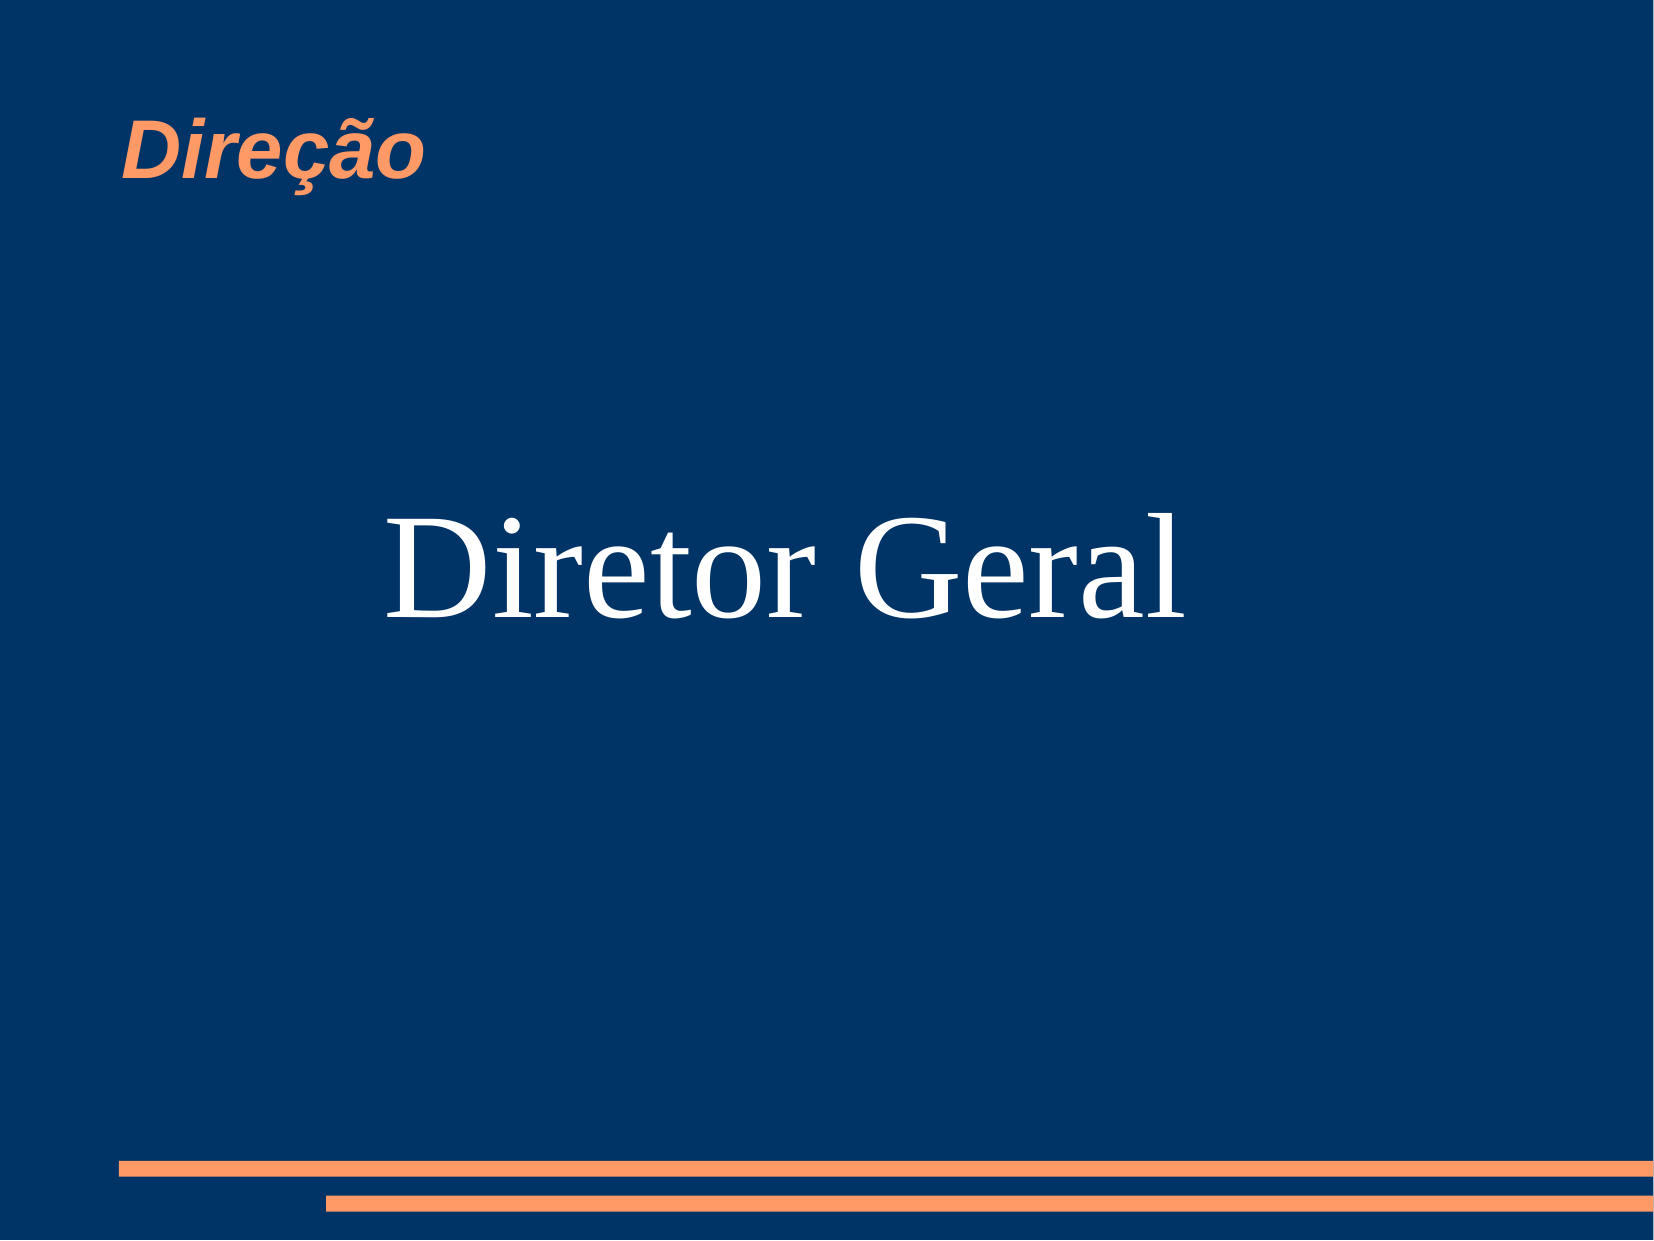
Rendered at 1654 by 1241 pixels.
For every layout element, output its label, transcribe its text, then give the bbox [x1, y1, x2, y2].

text_box Diretor Geral [383, 483, 1270, 650]
title Direção [121, 46, 1534, 254]
